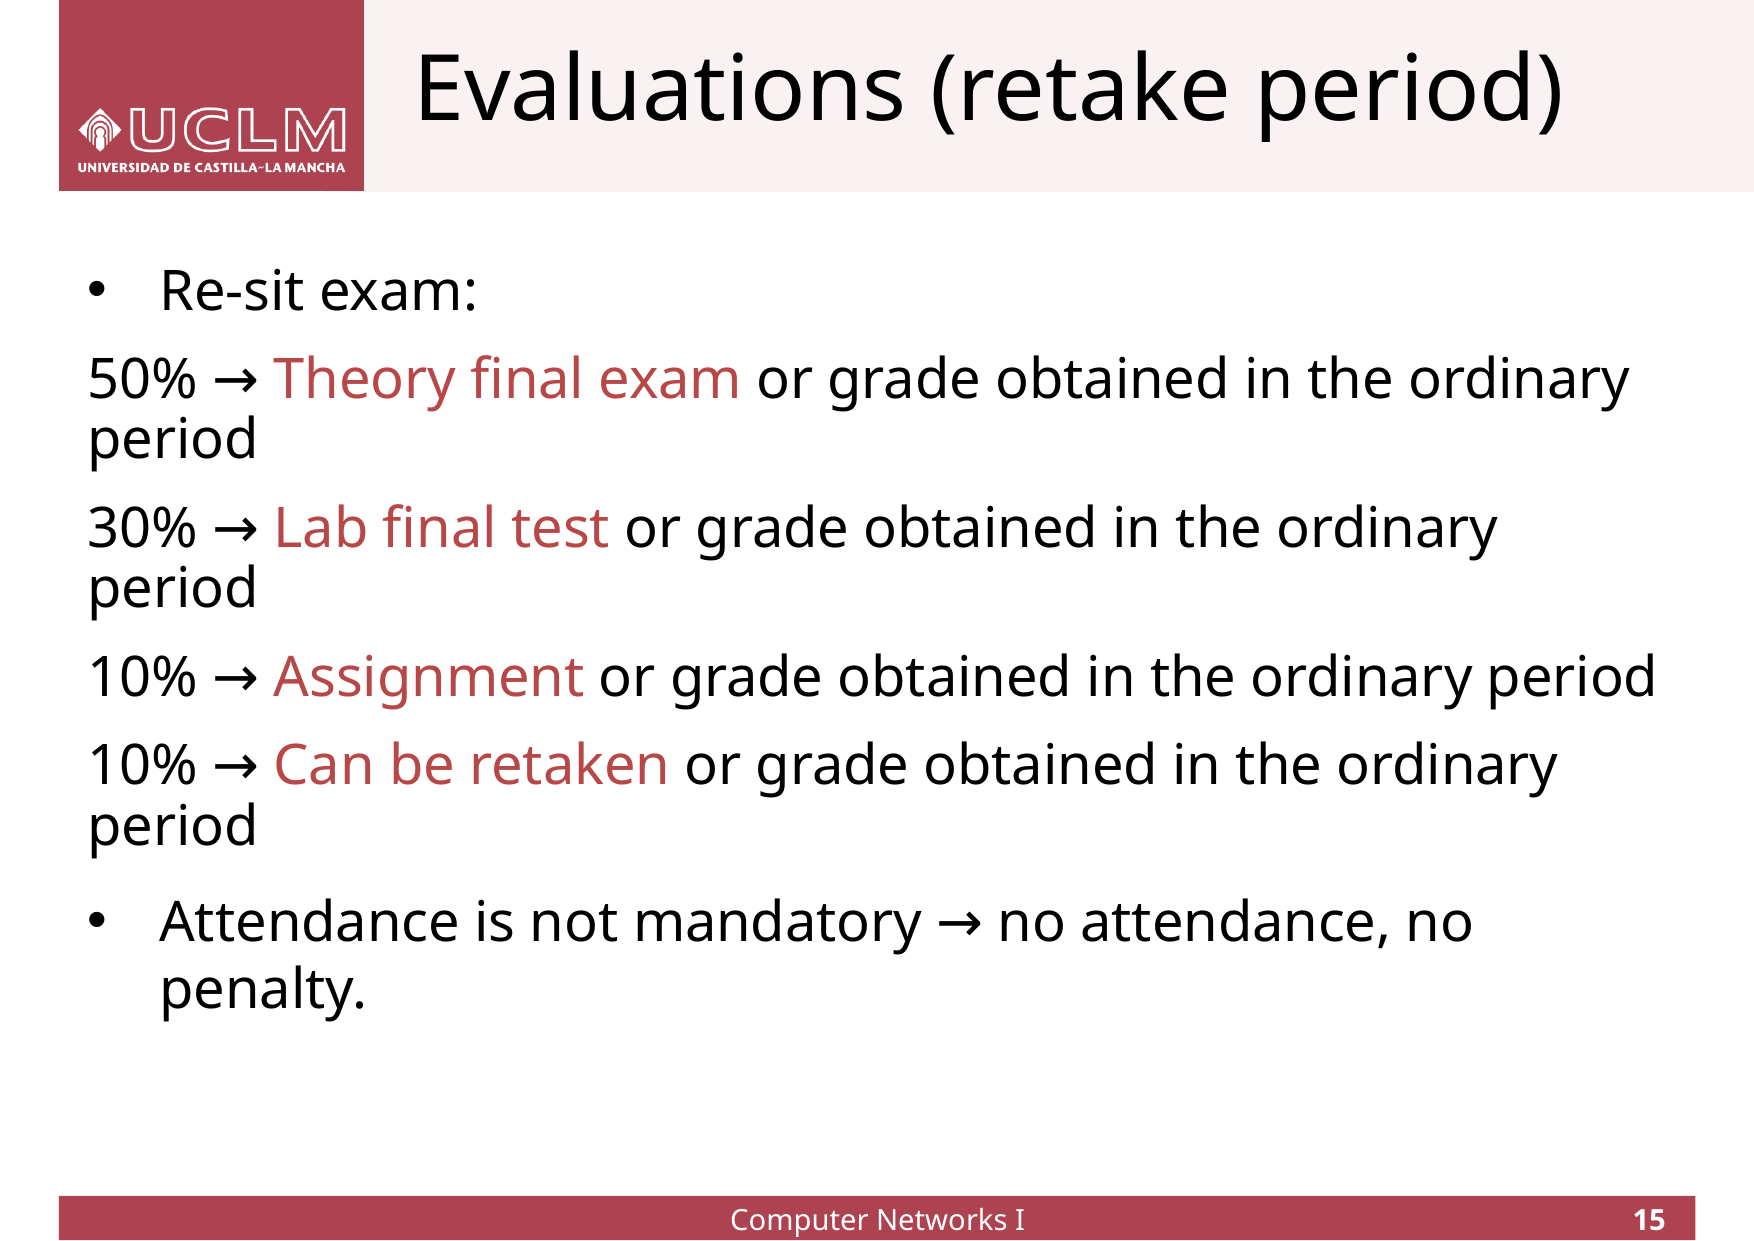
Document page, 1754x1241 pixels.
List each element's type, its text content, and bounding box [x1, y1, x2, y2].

footer Computer Networks I [599, 1200, 1156, 1236]
list Re-sit exam: 50% → Theory final exam or grade obtained in the ordinary period 30% → Lab final test or grade obtained in the ordinary period 10% → Assignment or grade obtained in the ordinary period 10% → Can be retaken or grade obtained in the ordinary period Attendance is not mandatory → no attendance, no penalty. [87, 254, 1667, 1074]
picture [59, 0, 364, 191]
title Evaluations (retake period) [413, 0, 1667, 198]
slide_number <number> [1257, 1200, 1666, 1236]
